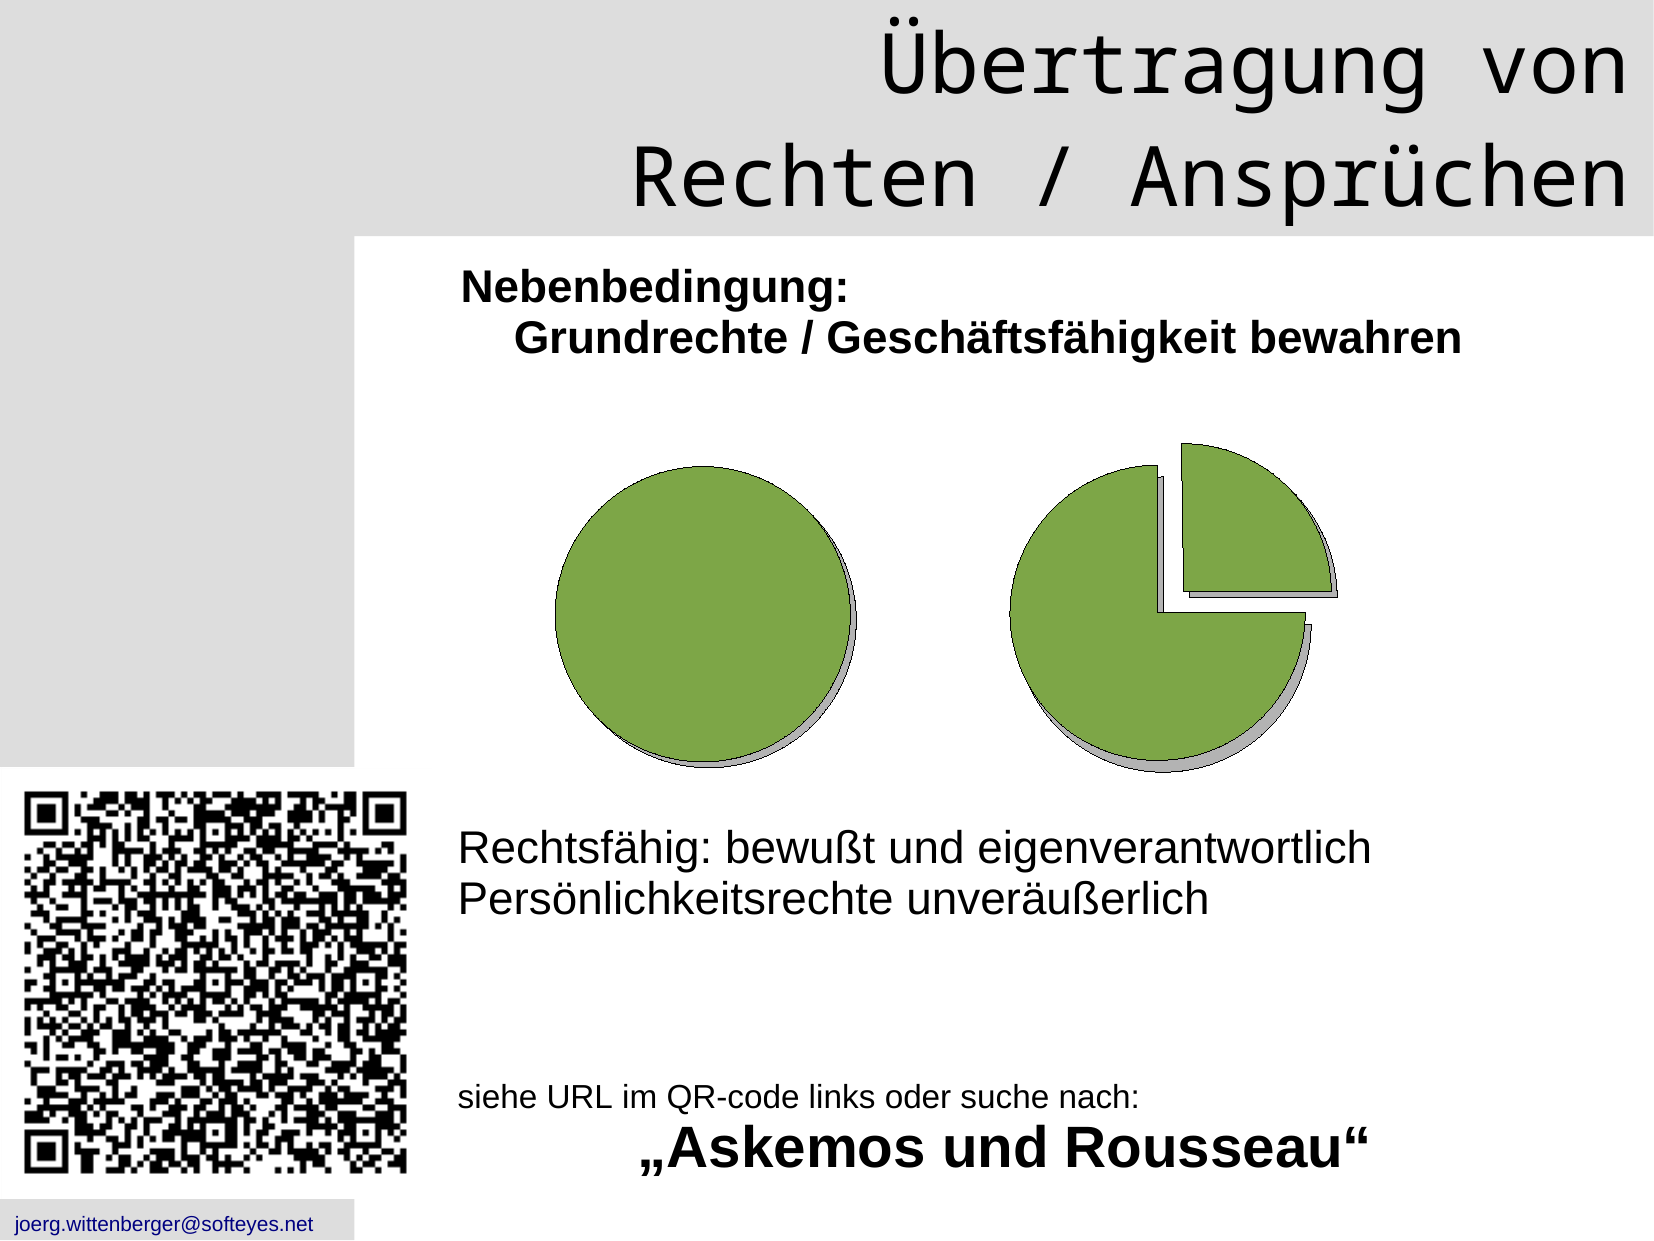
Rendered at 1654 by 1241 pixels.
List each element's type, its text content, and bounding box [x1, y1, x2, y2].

text_box [1181, 443, 1338, 598]
picture [0, 767, 432, 1199]
title Übertragung von Rechten / Ansprüchen [242, 0, 1630, 239]
text_box [555, 466, 857, 768]
text_box [1009, 465, 1312, 773]
list Nebenbedingung: Grundrechte / Geschäftsfähigkeit bewahren [442, 260, 1636, 637]
text_box Rechtsfähig: bewußt und eigenverantwortlich Persönlichkeitsrechte unveräußerlich siehe URL im QR-code links oder suche nach: „Askemos und Rousseau“ [442, 814, 1654, 1231]
